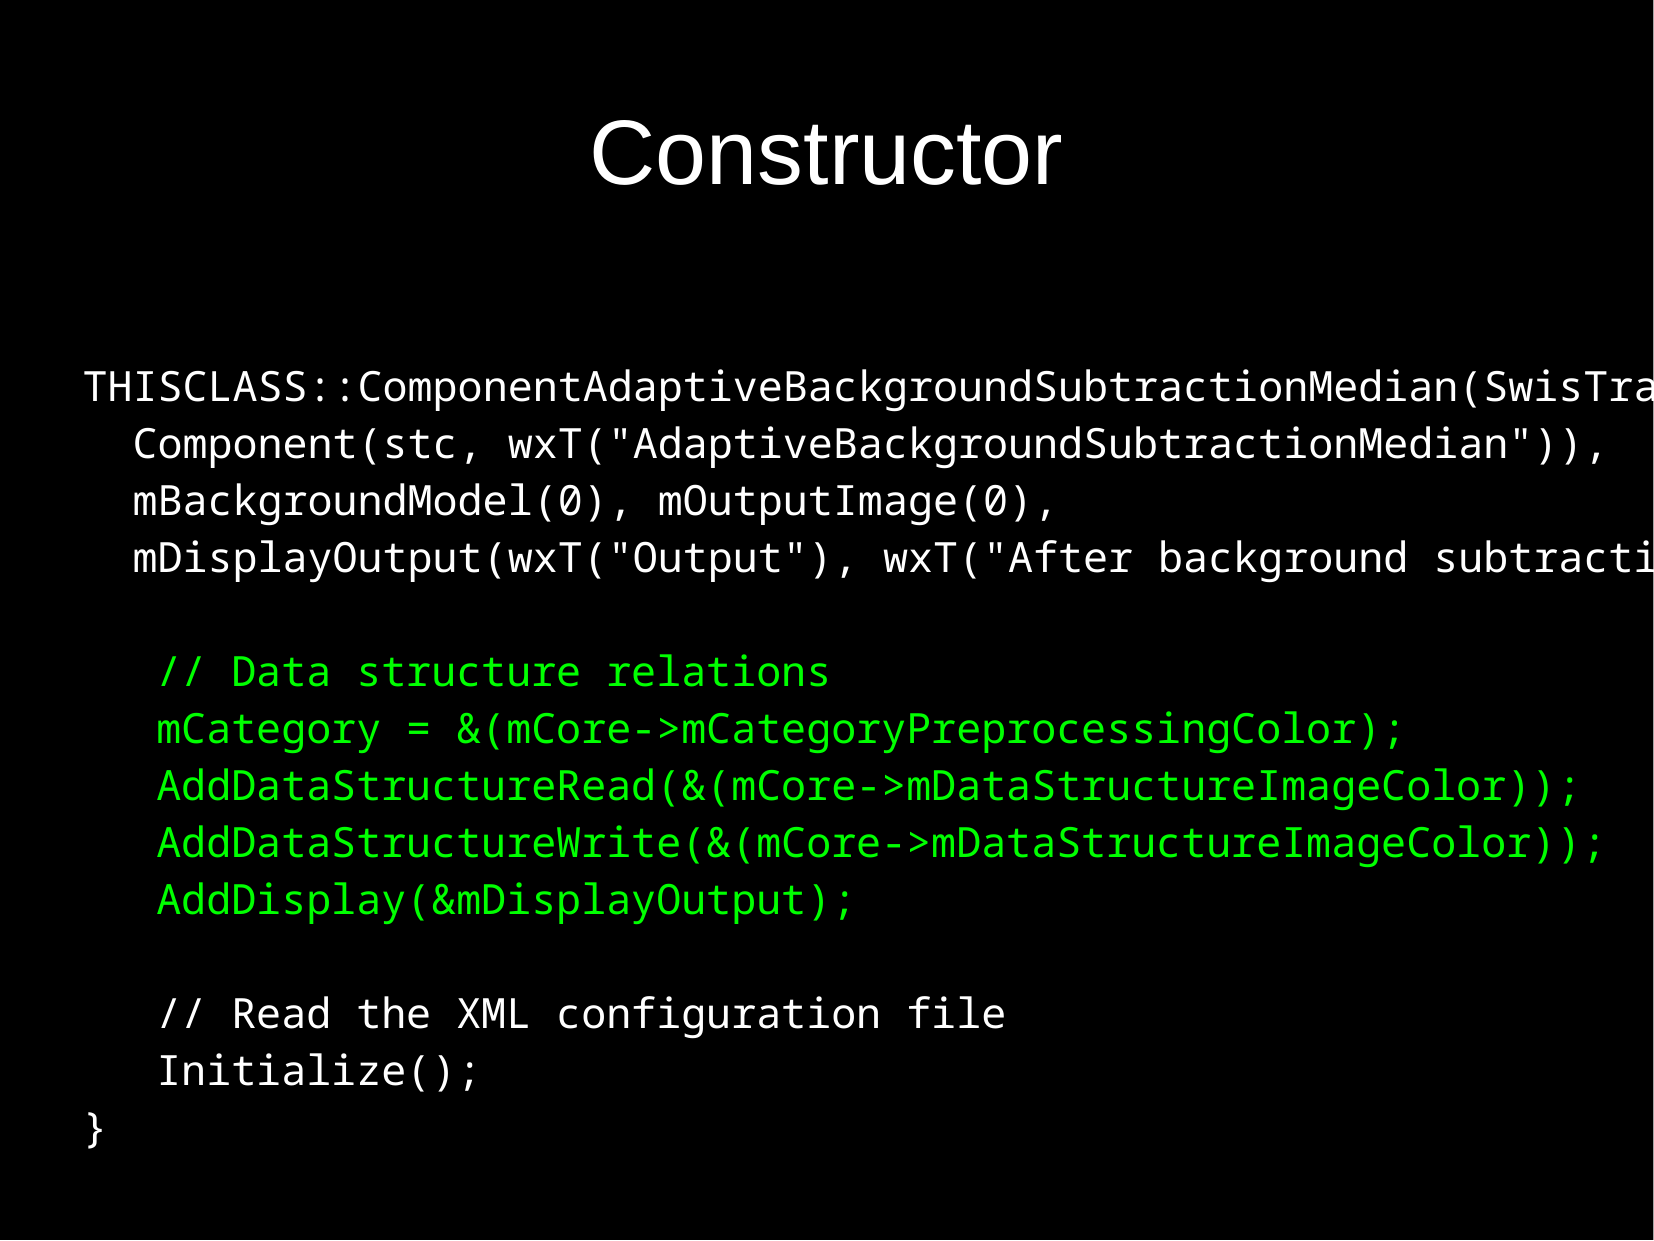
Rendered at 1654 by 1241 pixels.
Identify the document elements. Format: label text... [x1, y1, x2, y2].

title Constructor [82, 56, 1571, 250]
subtitle THISCLASS::ComponentAdaptiveBackgroundSubtractionMedian(SwisTrackCore *stc): Component(stc, wxT("AdaptiveBackgroundSubtractionMedian")), mBackgroundModel(0), mOutputImage(0), mDisplayOutput(wxT("Output"), wxT("After background subtraction")) { // Data structure relations mCategory = &(mCore->mCategoryPreprocessingColor); AddDataStructureRead(&(mCore->mDataStructureImageColor)); AddDataStructureWrite(&(mCore->mDataStructureImageColor)); AddDisplay(&mDisplayOutput); // Read the XML configuration file Initialize(); } [82, 296, 1654, 1101]
